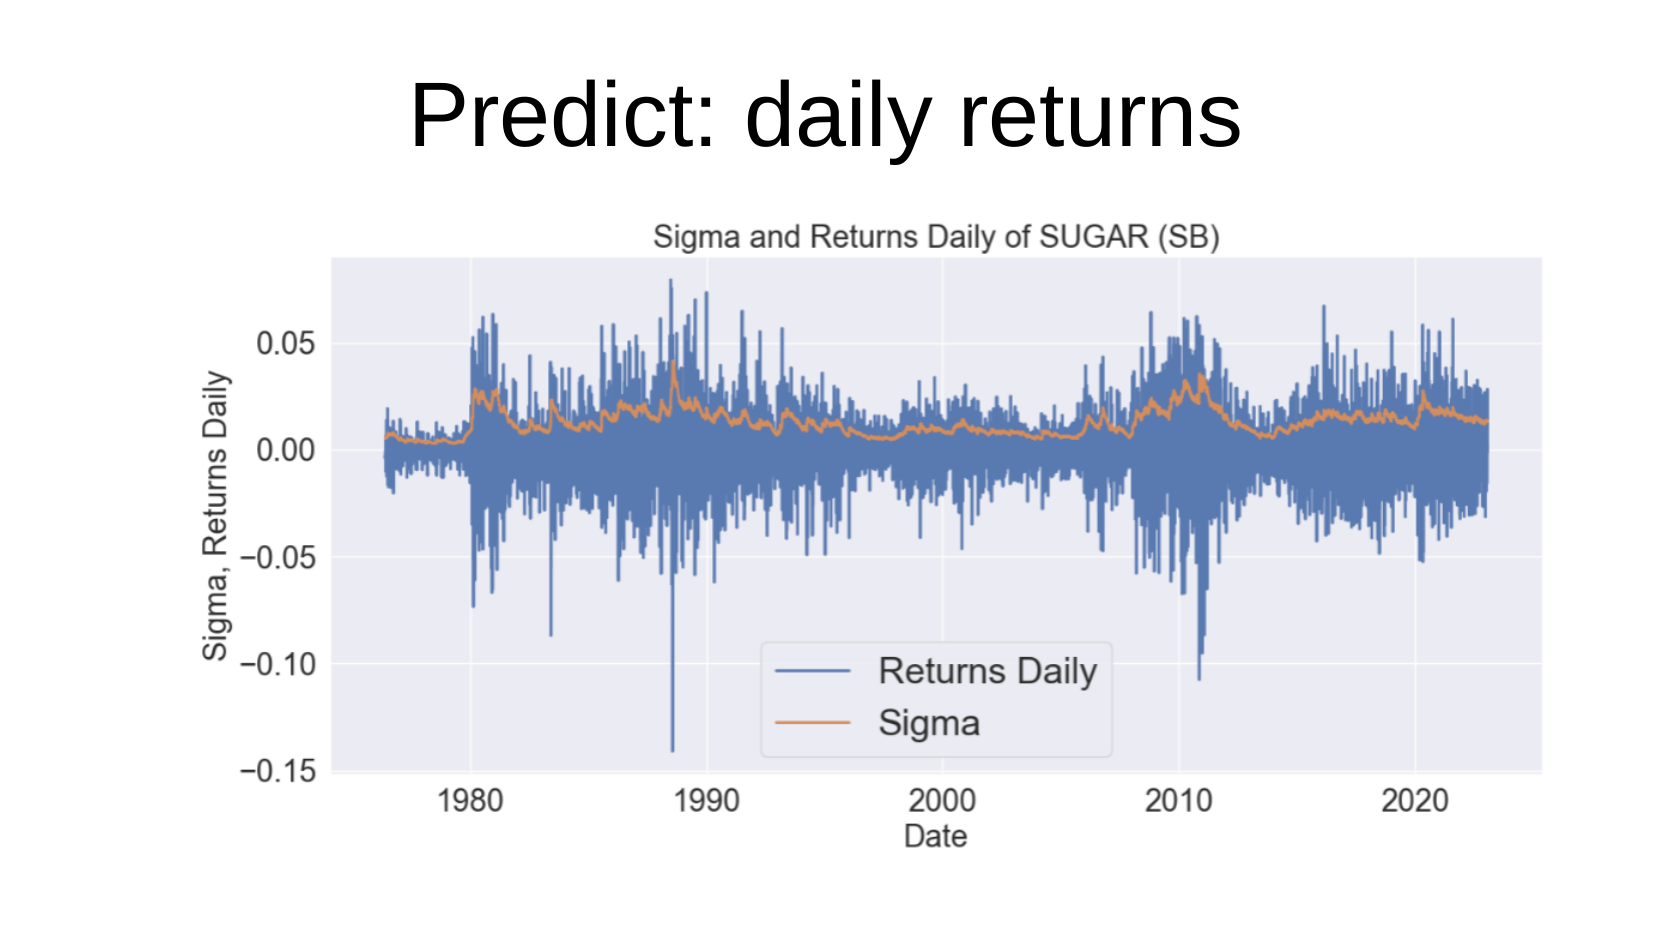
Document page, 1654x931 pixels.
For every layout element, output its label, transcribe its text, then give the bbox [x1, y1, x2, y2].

picture [177, 201, 1565, 855]
title Predict: daily returns [82, 37, 1571, 193]
